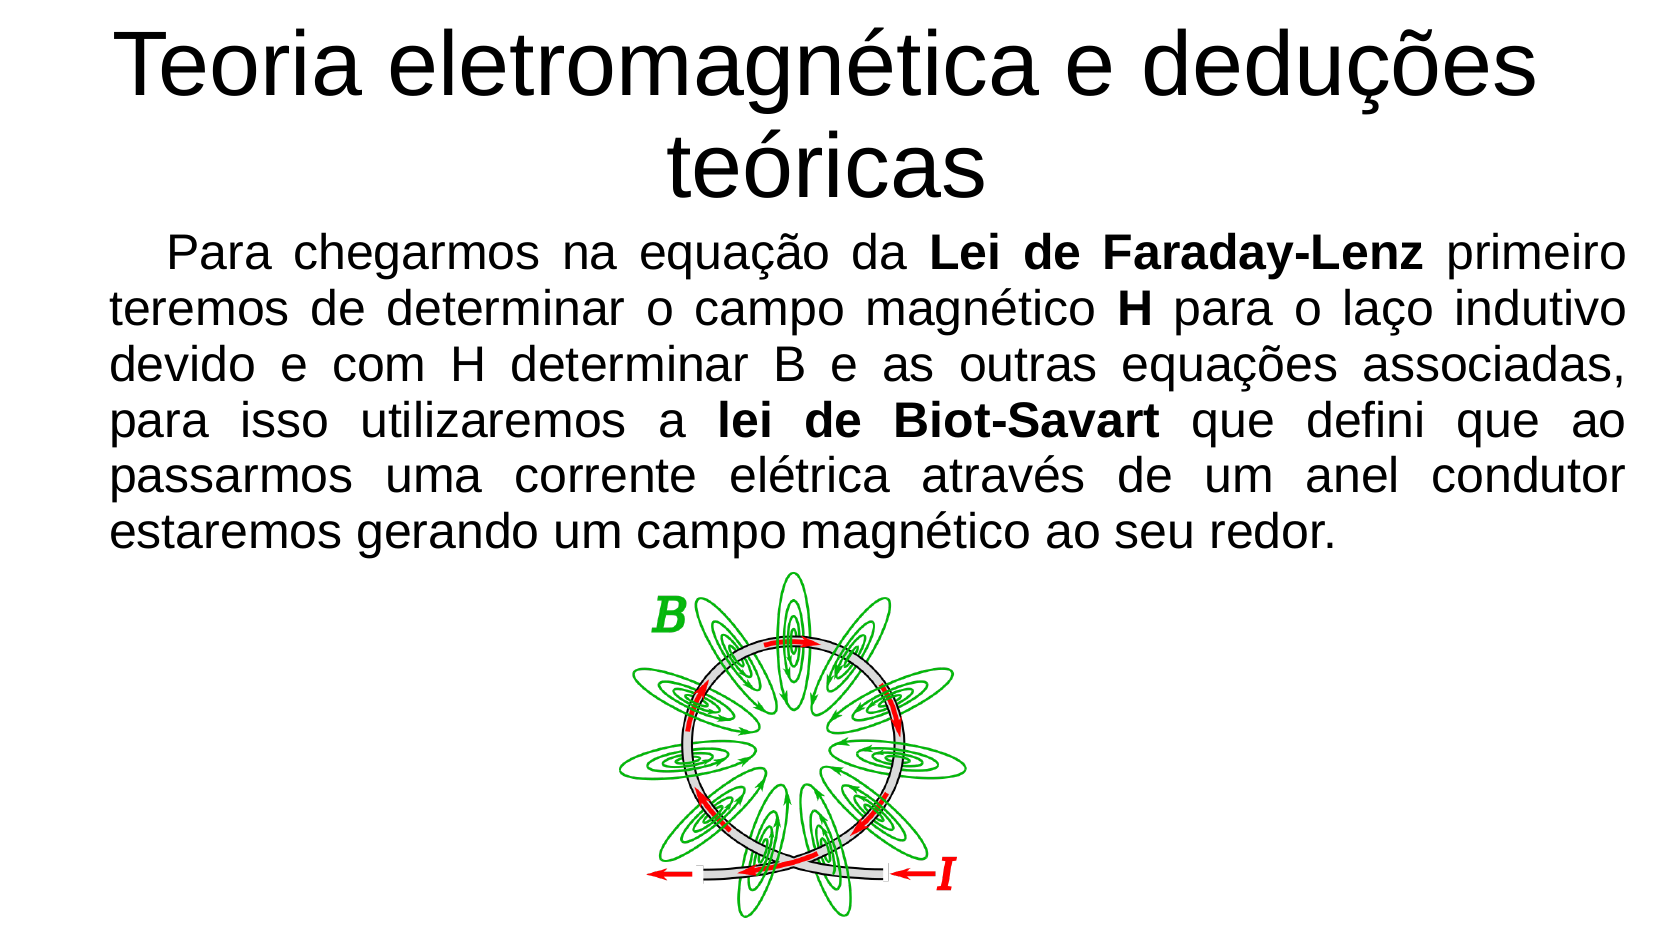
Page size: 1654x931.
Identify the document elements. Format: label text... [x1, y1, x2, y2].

picture [604, 557, 981, 931]
text_box Para chegarmos na equação da Lei de Faraday-Lenz primeiro teremos de determinar o campo magnético H para o laço indutivo devido e com H determinar B e as outras equações associadas, para isso utilizaremos a lei de Biot-Savart que defini que ao passarmos uma corrente elétrica através de um anel condutor estaremos gerando um campo magnético ao seu redor. [94, 217, 1642, 567]
title Teoria eletromagnética e deduções teóricas [82, 12, 1571, 218]
